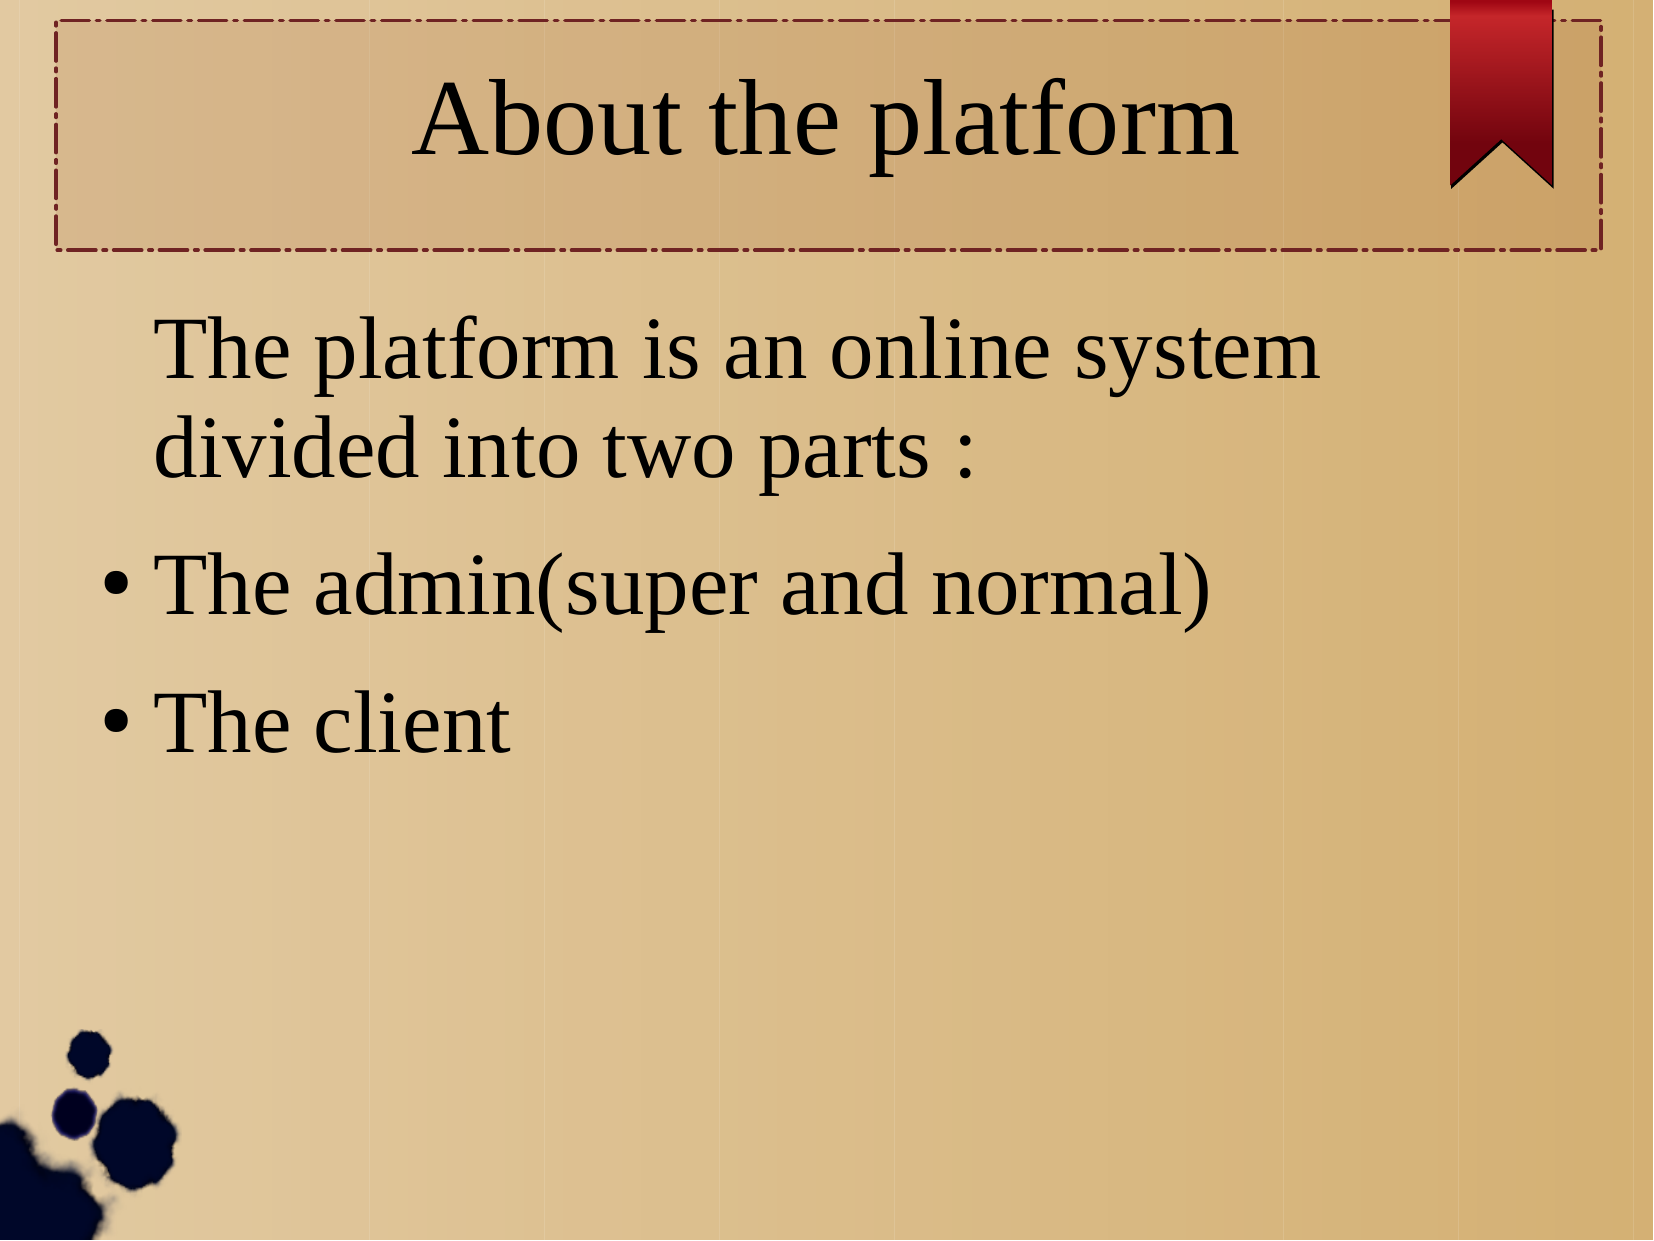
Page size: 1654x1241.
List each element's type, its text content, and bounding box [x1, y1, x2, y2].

list The platform is an online system divided into two parts : The admin(super and normal) The client [82, 299, 1571, 1019]
title About the platform [82, 23, 1571, 214]
